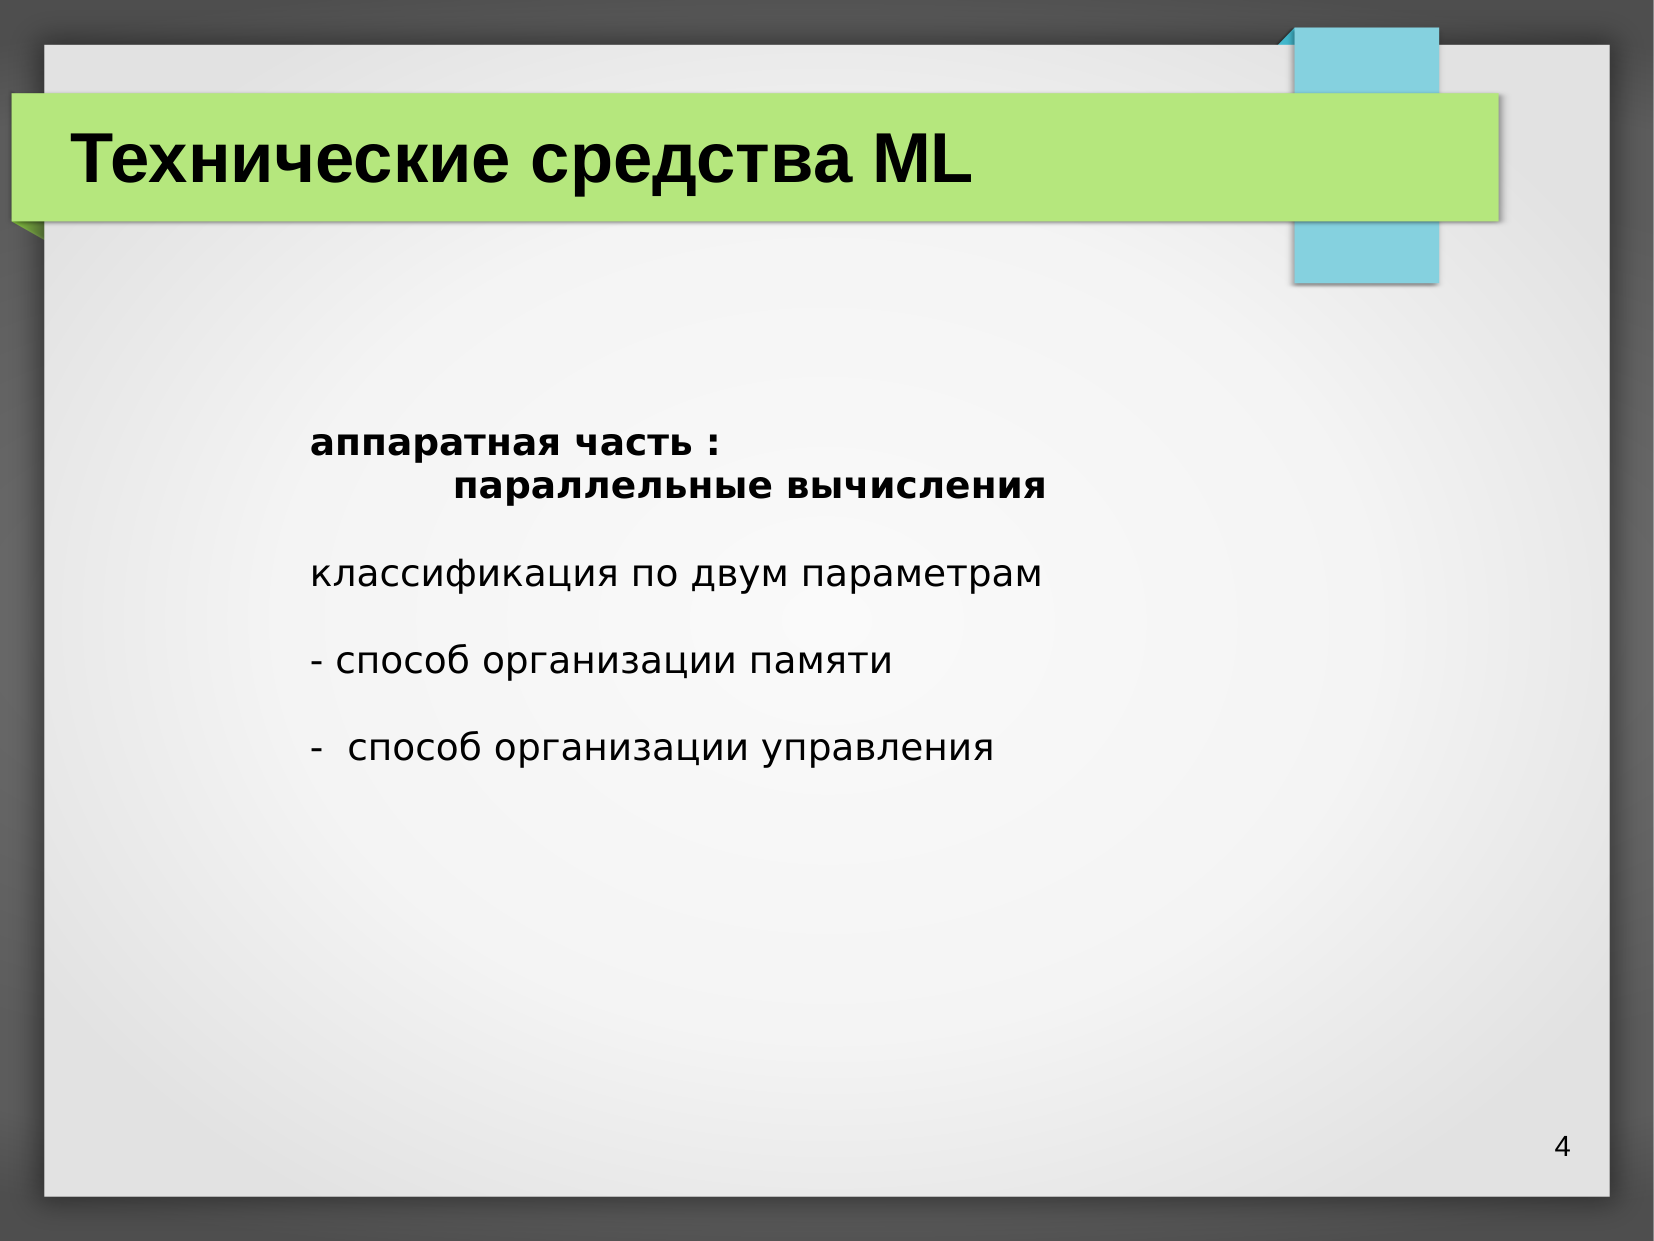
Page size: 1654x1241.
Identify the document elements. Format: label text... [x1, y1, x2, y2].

picture [0, 0, 1654, 1241]
text_box аппаратная часть : параллельные вычисления классификация по двум параметрам - способ организации памяти - способ организации управления [295, 413, 1359, 995]
title Технические средства ML [70, 118, 1205, 199]
